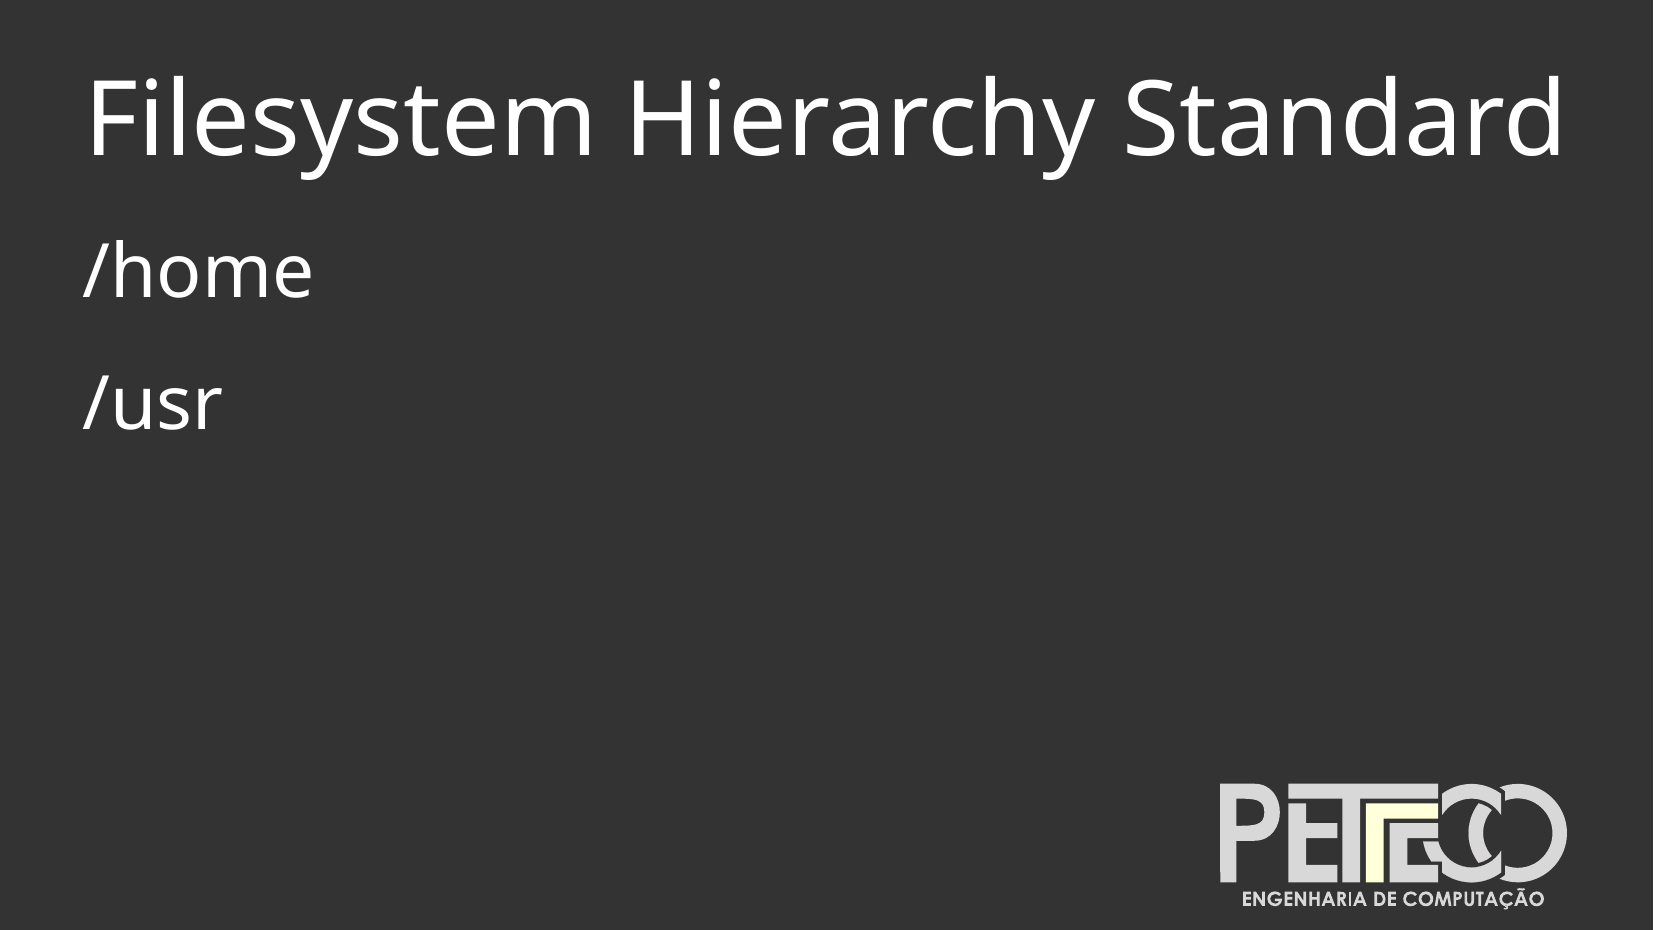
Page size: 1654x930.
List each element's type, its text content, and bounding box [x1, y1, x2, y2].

title Filesystem Hierarchy Standard [82, 37, 1571, 193]
list /home /usr [82, 217, 1571, 757]
